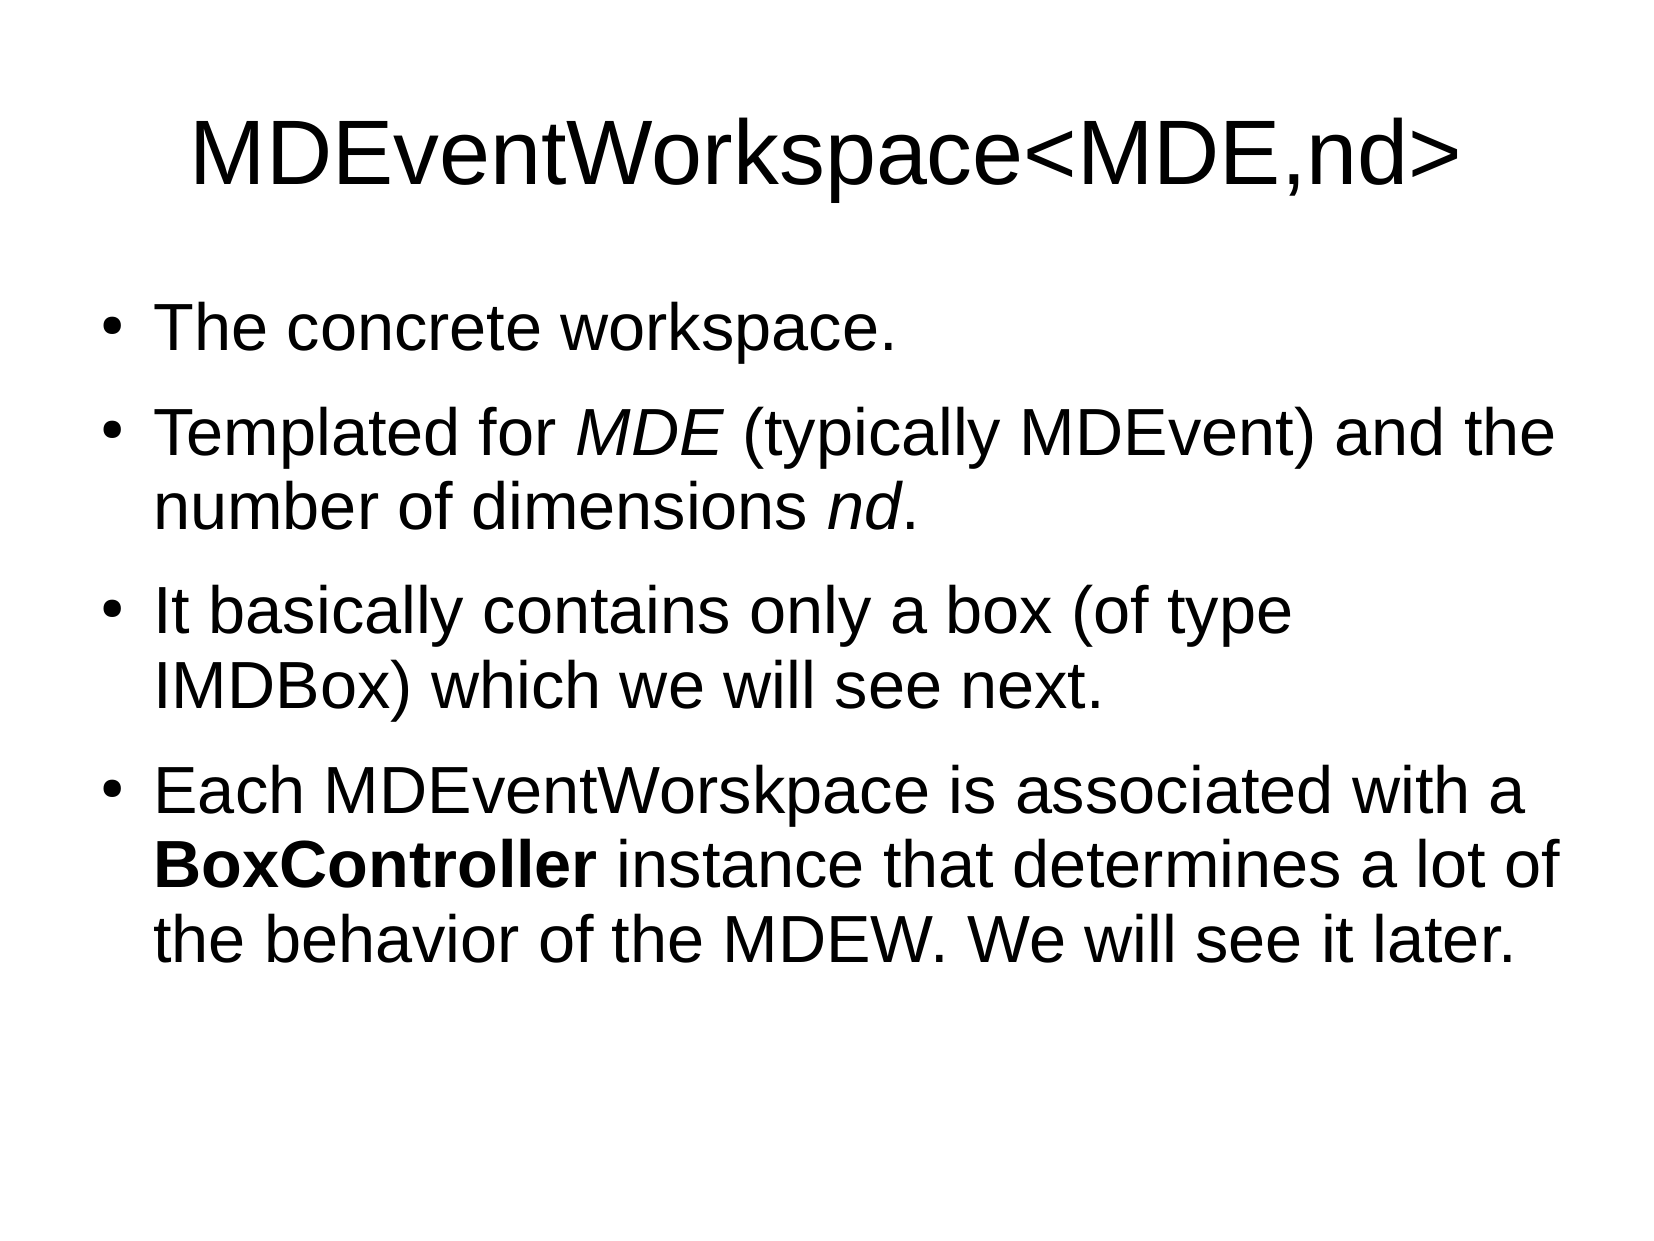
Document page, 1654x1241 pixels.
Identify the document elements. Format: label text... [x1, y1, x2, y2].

title MDEventWorkspace<MDE,nd> [82, 49, 1571, 257]
list The concrete workspace. Templated for MDE (typically MDEvent) and the number of dimensions nd. It basically contains only a box (of type IMDBox) which we will see next. Each MDEventWorskpace is associated with a BoxController instance that determines a lot of the behavior of the MDEW. We will see it later. [82, 290, 1571, 1109]
